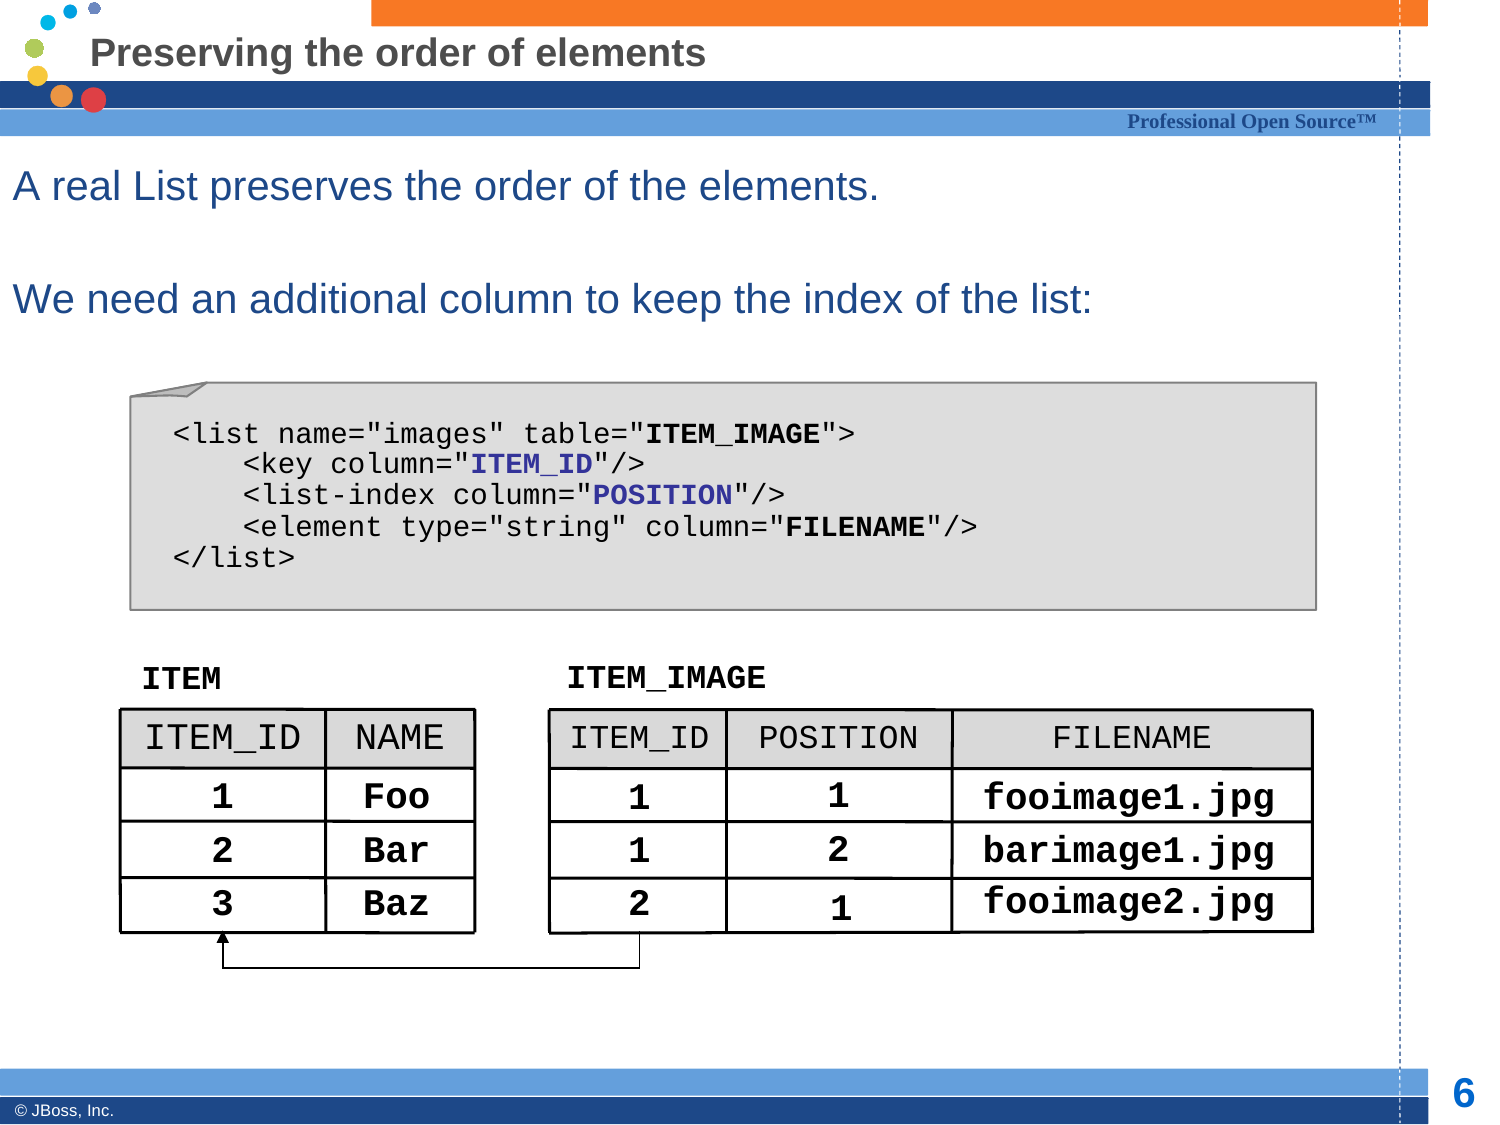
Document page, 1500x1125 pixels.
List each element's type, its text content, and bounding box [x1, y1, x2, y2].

text_box Foo [326, 771, 467, 825]
text_box 1 [551, 824, 725, 877]
text_box 3 [120, 877, 326, 931]
title Preserving the order of elements [75, 20, 1351, 84]
text_box fooimage1.jpg [950, 771, 1309, 824]
text_box NAME [328, 711, 473, 765]
text_box 1 [727, 769, 950, 823]
text_box 2 [551, 877, 725, 931]
text_box barimage1.jpg [950, 824, 1309, 876]
text_box Bar [326, 825, 467, 877]
text_box 2 [727, 823, 950, 877]
text_box <list name="images" table="ITEM_IMAGE"> <key column="ITEM_ID"/> <list-index column="POSITION"/> <element type="string" column="FILENAME"/> </list> [158, 390, 1292, 582]
text_box 1 [730, 882, 953, 936]
text_box Baz [326, 877, 467, 931]
text_box ITEM_ID [551, 714, 725, 764]
text_box FILENAME [954, 714, 1310, 764]
text_box 2 [120, 824, 326, 877]
text_box 1 [120, 771, 326, 824]
list A real List preserves the order of the elements. We need an additional column to keep the index of the list: [12, 162, 1388, 1063]
text_box ITEM_IMAGE [524, 654, 808, 704]
text_box 1 [551, 771, 725, 824]
text_box fooimage2.jpg [949, 876, 1309, 930]
text_box [130, 382, 1317, 610]
text_box ITEM_ID [122, 711, 324, 765]
text_box ITEM [122, 654, 241, 704]
